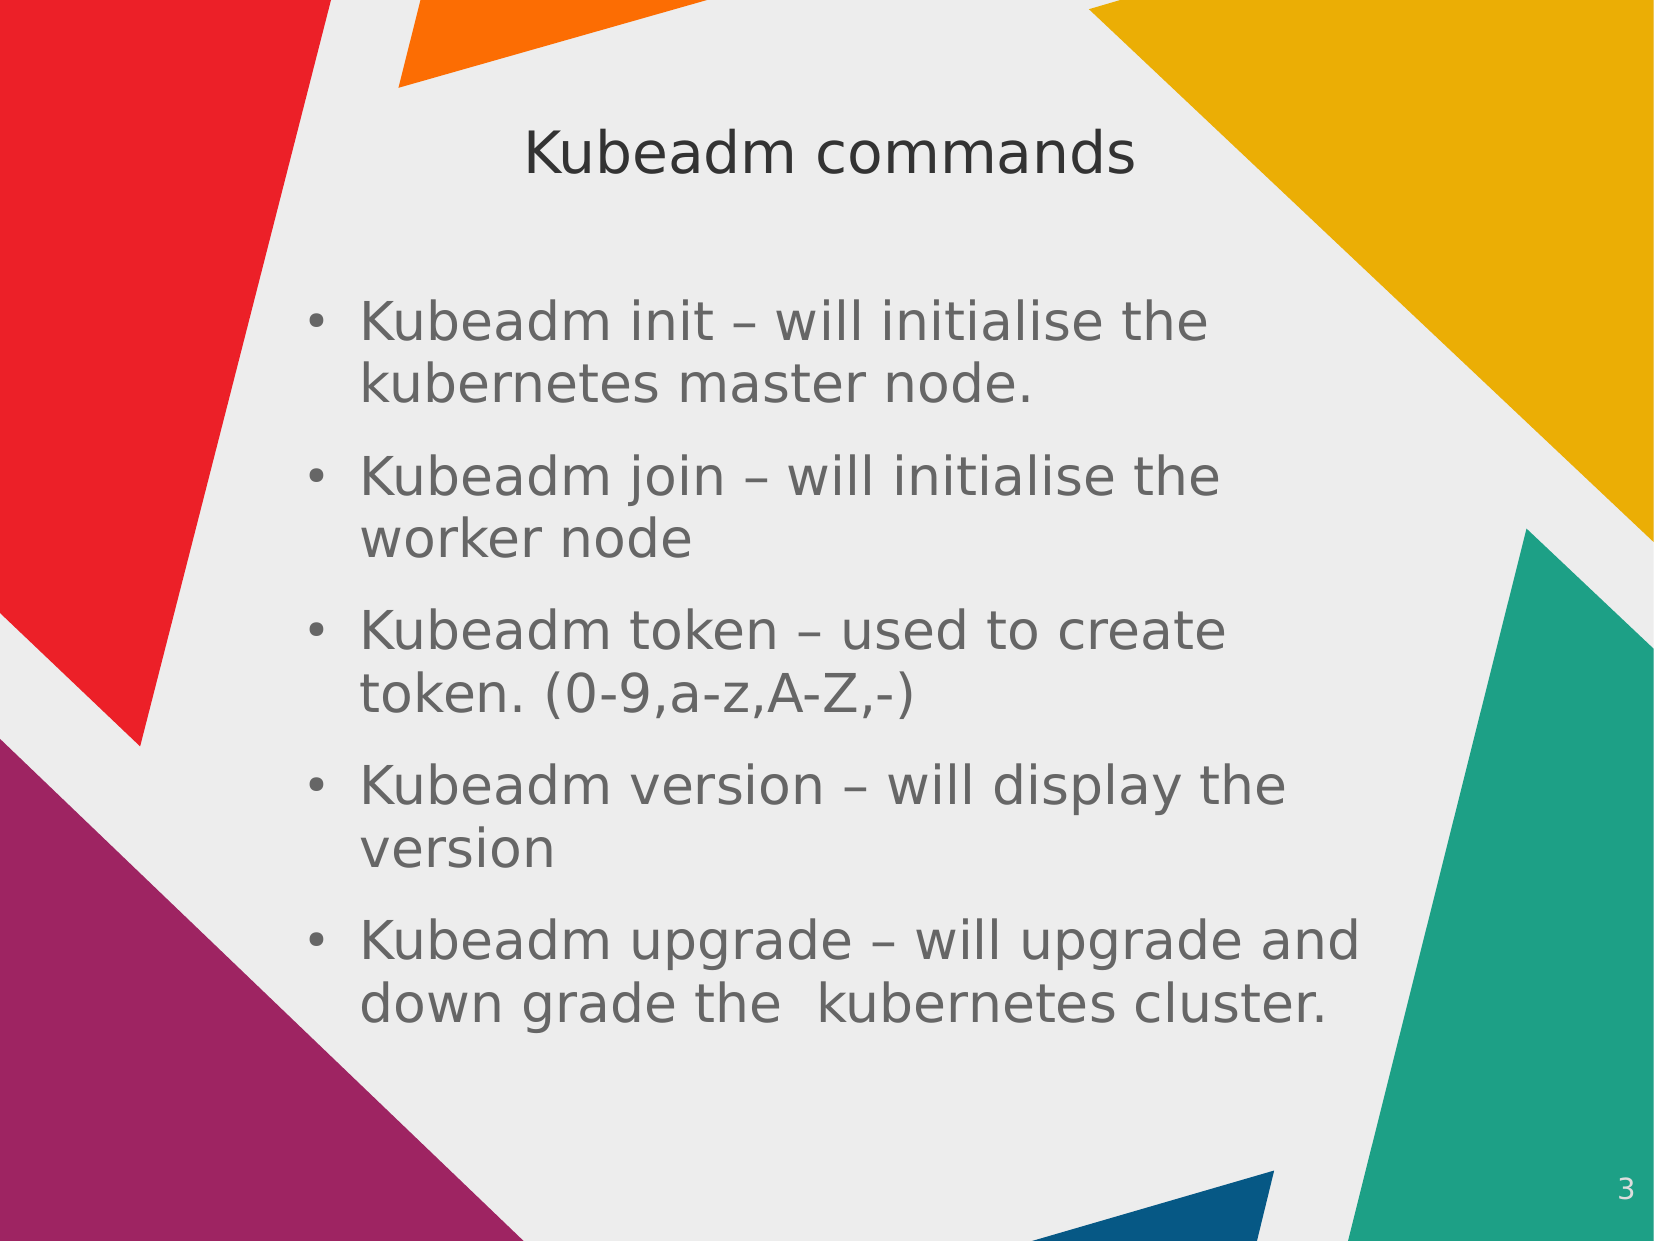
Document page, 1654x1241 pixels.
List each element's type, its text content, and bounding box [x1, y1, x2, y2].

list Kubeadm init – will initialise the kubernetes master node. Kubeadm join – will initialise the worker node Kubeadm token – used to create token. (0-9,a-z,A-Z,-) Kubeadm version – will display the version Kubeadm upgrade – will upgrade and down grade the kubernetes cluster. [289, 290, 1372, 1090]
title Kubeadm commands [289, 49, 1372, 257]
